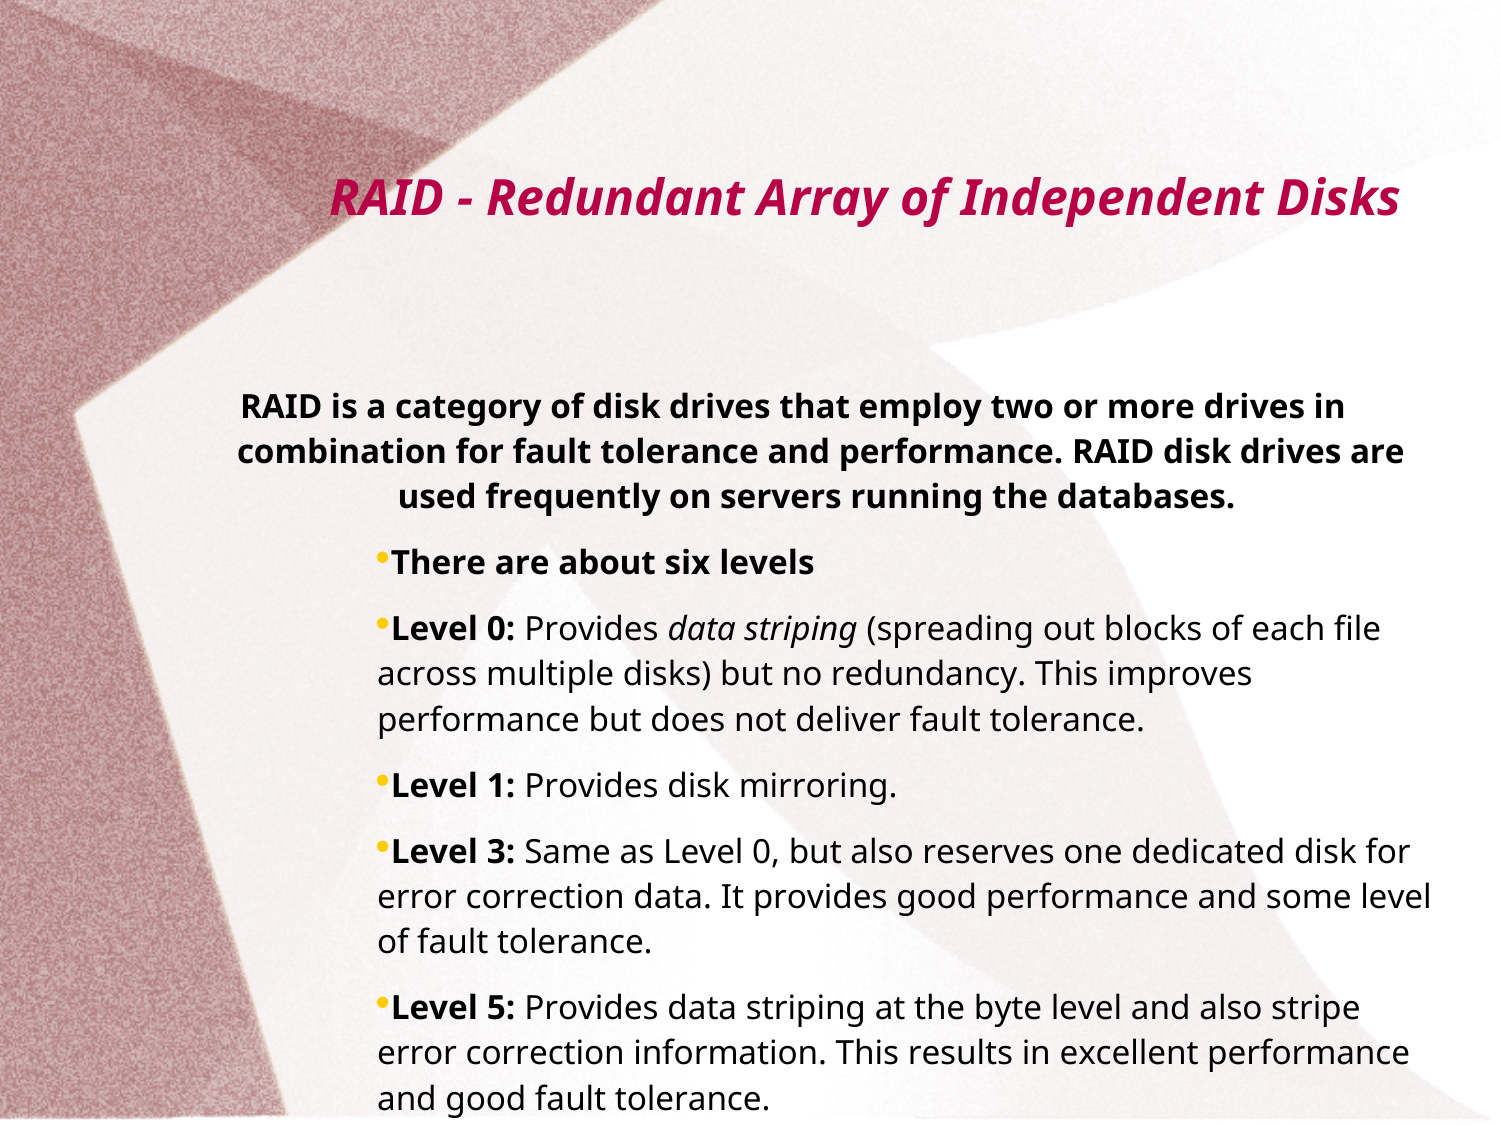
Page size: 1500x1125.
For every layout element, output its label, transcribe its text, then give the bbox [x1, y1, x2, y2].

subtitle RAID is a category of disk drives that employ two or more drives in combination for fault tolerance and performance. RAID disk drives are used frequently on servers running the databases. There are about six levels Level 0: Provides data striping (spreading out blocks of each file across multiple disks) but no redundancy. This improves performance but does not deliver fault tolerance. Level 1: Provides disk mirroring. Level 3: Same as Level 0, but also reserves one dedicated disk for error correction data. It provides good performance and some level of fault tolerance. Level 5: Provides data striping at the byte level and also stripe error correction information. This results in excellent performance and good fault tolerance. [137, 374, 1450, 1112]
picture [0, 0, 1500, 1125]
title RAID - Redundant Array of Independent Disks [149, 112, 1417, 238]
